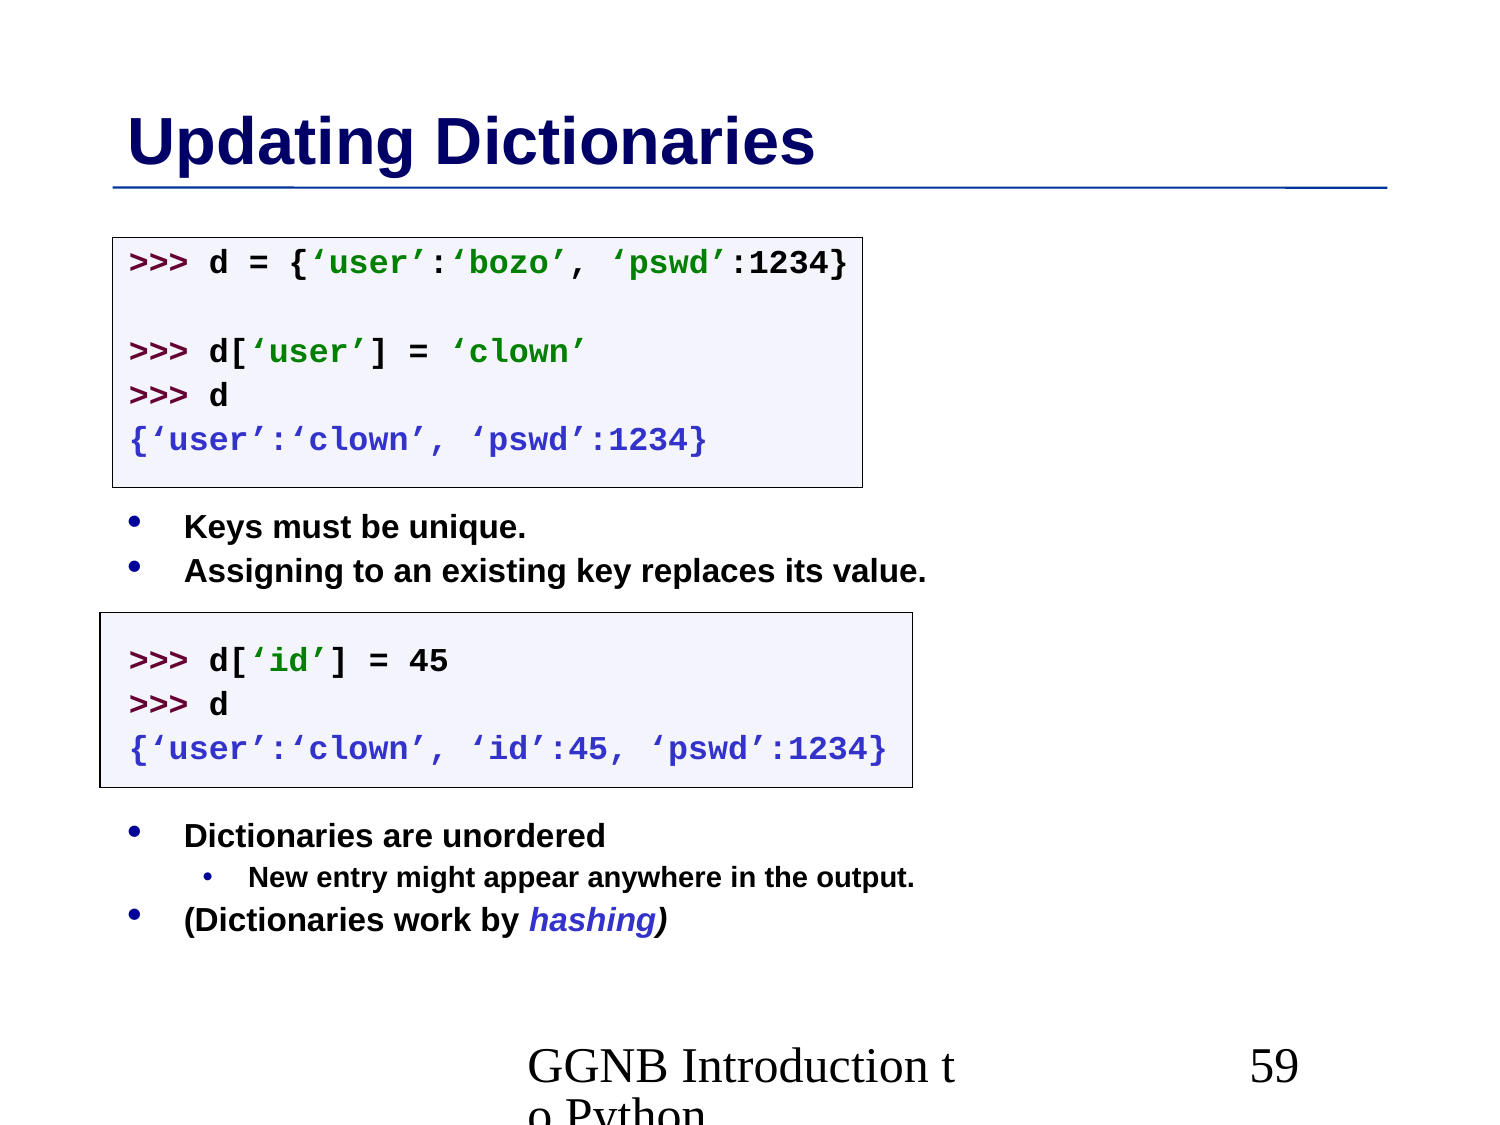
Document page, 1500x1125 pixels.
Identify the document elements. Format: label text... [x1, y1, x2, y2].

list >>> d = {‘user’:‘bozo’, ‘pswd’:1234} >>> d[‘user’] = ‘clown’ >>> d {‘user’:‘clown’, ‘pswd’:1234} Keys must be unique. Assigning to an existing key replaces its value. >>> d[‘id’] = 45 >>> d {‘user’:‘clown’, ‘id’:45, ‘pswd’:1234} Dictionaries are unordered New entry might appear anywhere in the output. (Dictionaries work by hashing) [112, 237, 1388, 963]
title Updating Dictionaries [112, 89, 1388, 185]
text_box [99, 612, 112, 788]
